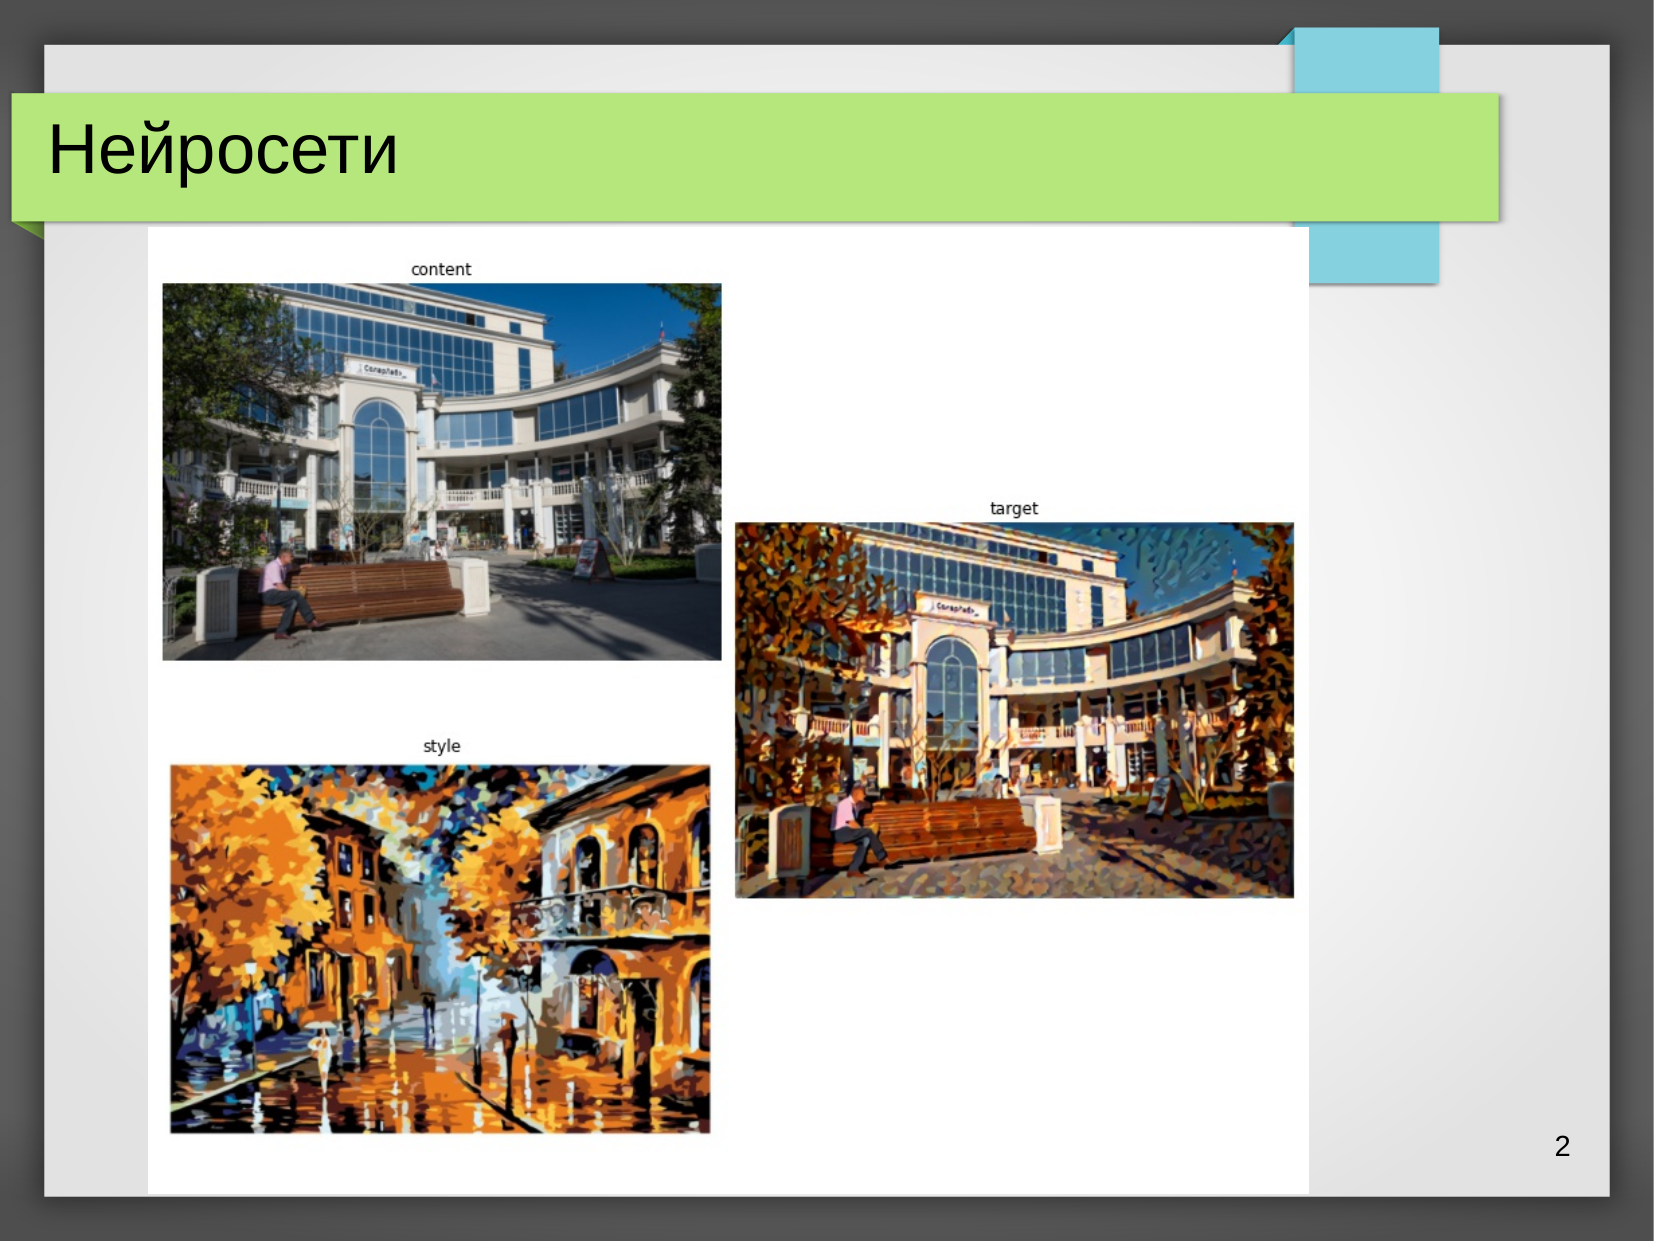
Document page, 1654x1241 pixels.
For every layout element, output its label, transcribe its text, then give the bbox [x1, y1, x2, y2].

title Нейросети [47, 96, 1536, 201]
picture [0, 0, 1654, 1241]
